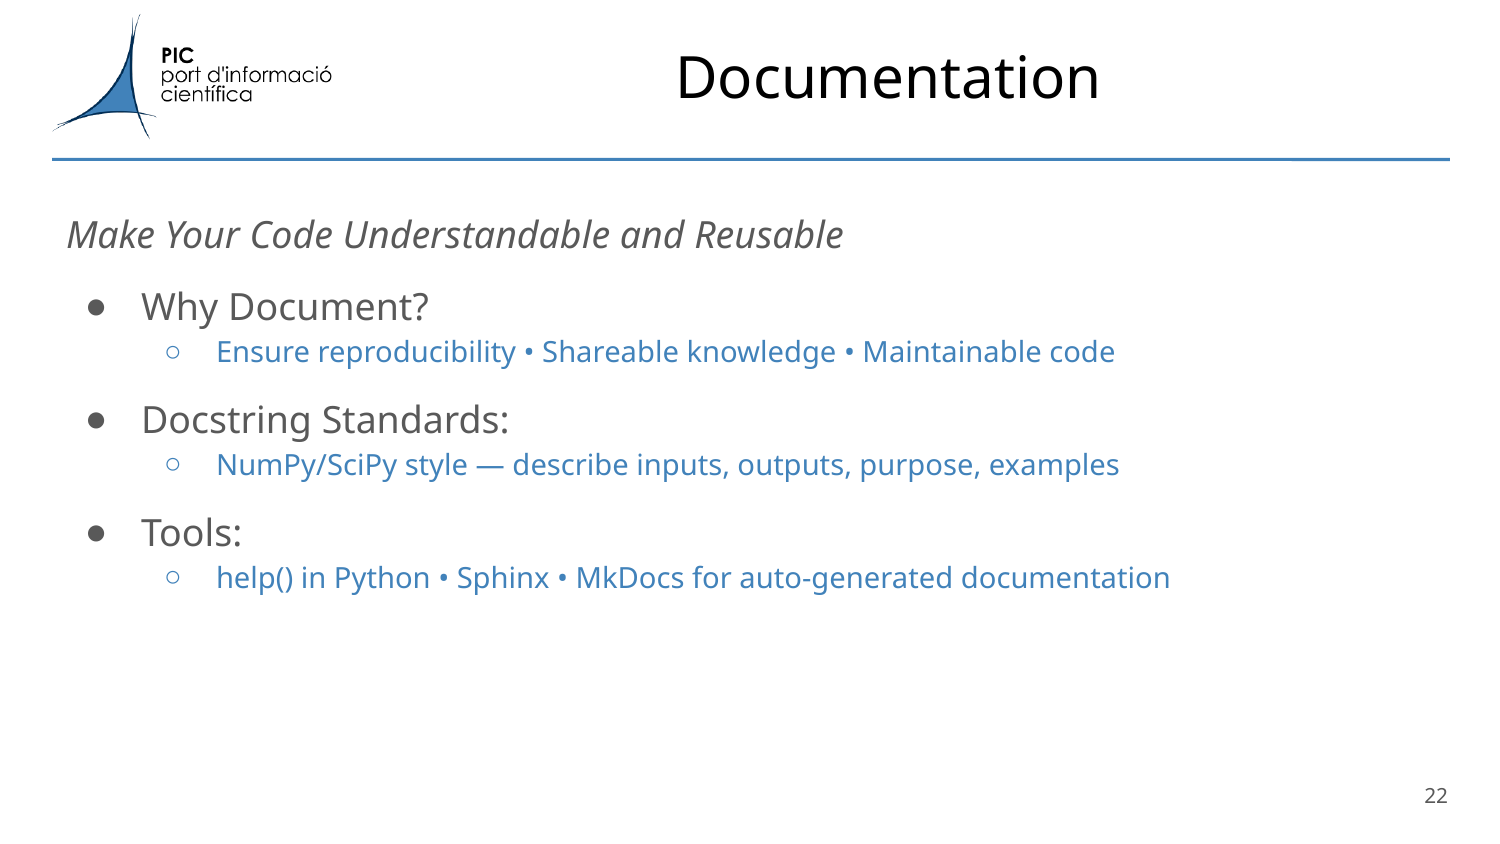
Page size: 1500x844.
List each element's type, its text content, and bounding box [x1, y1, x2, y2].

slide_number 1 [1372, 764, 1463, 830]
title Documentation [327, 10, 1449, 141]
list Make Your Code Understandable and Reusable Why Document? Ensure reproducibility • Shareable knowledge • Maintainable code Docstring Standards: NumPy/SciPy style — describe inputs, outputs, purpose, examples Tools: help() in Python • Sphinx • MkDocs for auto-generated documentation [51, 189, 1449, 750]
picture [50, 10, 327, 141]
